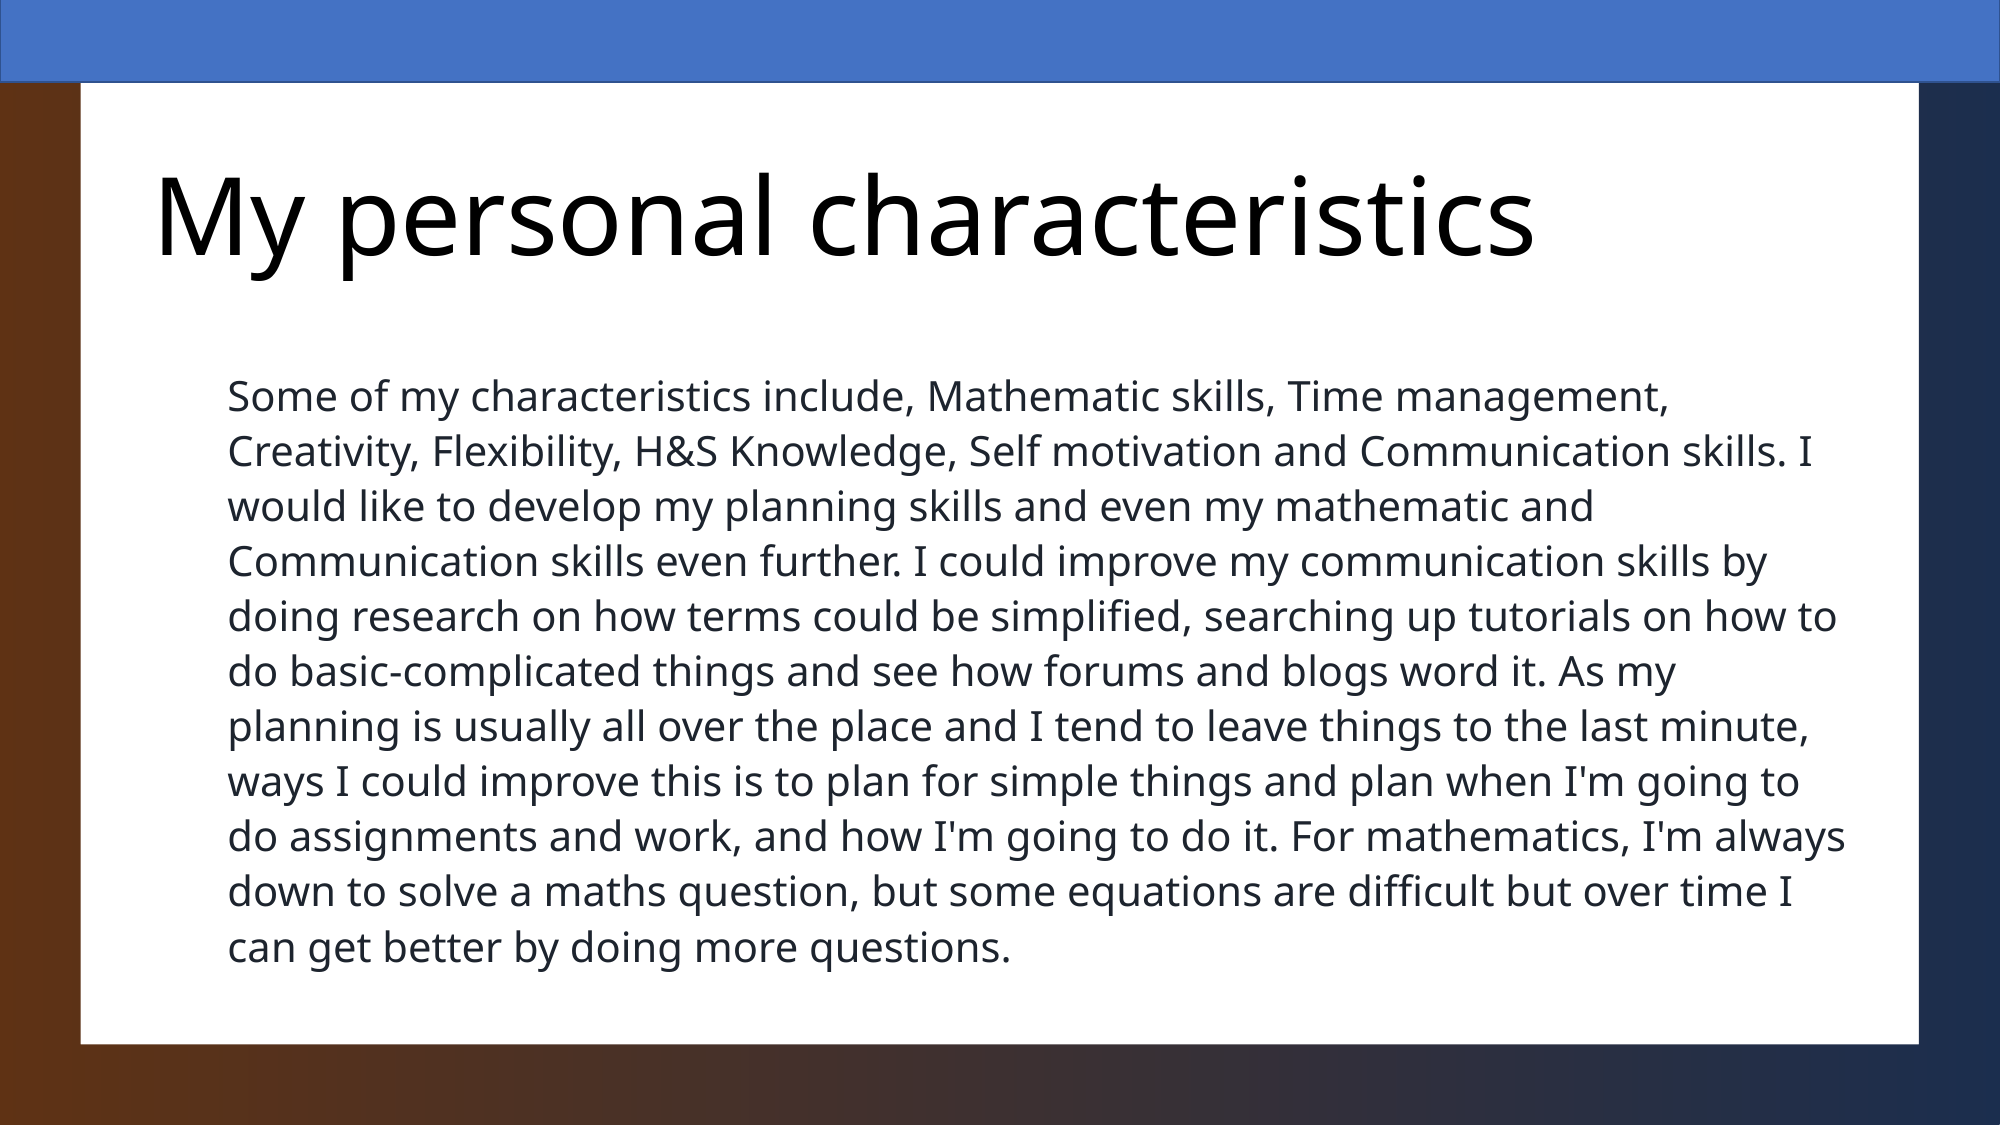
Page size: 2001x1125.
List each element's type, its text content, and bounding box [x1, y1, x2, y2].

title My personal characteristics [137, 111, 1863, 330]
text_box [0, 0, 2000, 82]
list Some of my characteristics include, Mathematic skills, Time management, Creativity, Flexibility, H&S Knowledge, Self motivation and Communication skills. I would like to develop my planning skills and even my mathematic and Communication skills even further. I could improve my communication skills by doing research on how terms could be simplified, searching up tutorials on how to do basic-complicated things and see how forums and blogs word it. As my planning is usually all over the place and I tend to leave things to the last minute, ways I could improve this is to plan for simple things and plan when I'm going to do assignments and work, and how I'm going to do it. For mathematics, I'm always down to solve a maths question, but some equations are difficult but over time I can get better by doing more questions. [137, 357, 1863, 1014]
